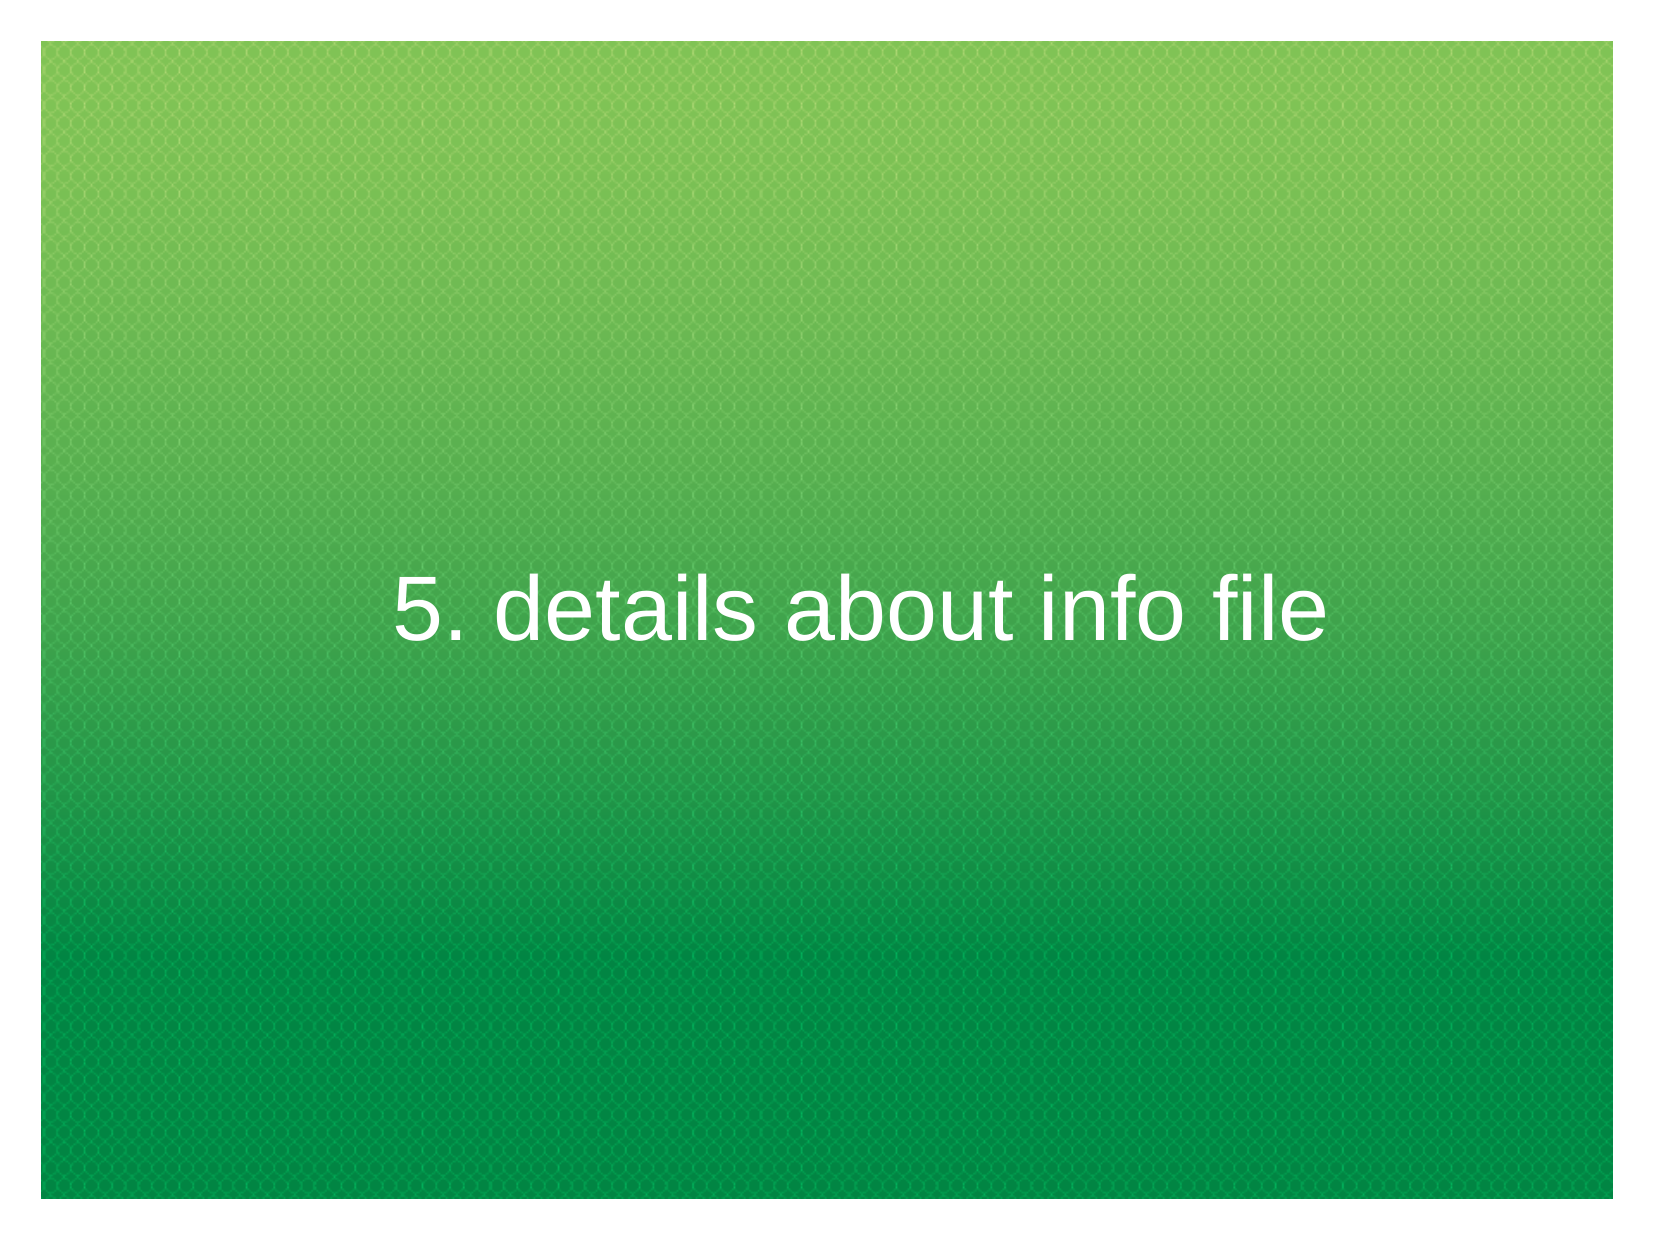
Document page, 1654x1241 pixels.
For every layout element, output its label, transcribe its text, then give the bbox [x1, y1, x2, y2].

text_box 5. details about info file [225, 557, 1332, 661]
picture [41, 41, 1613, 1199]
